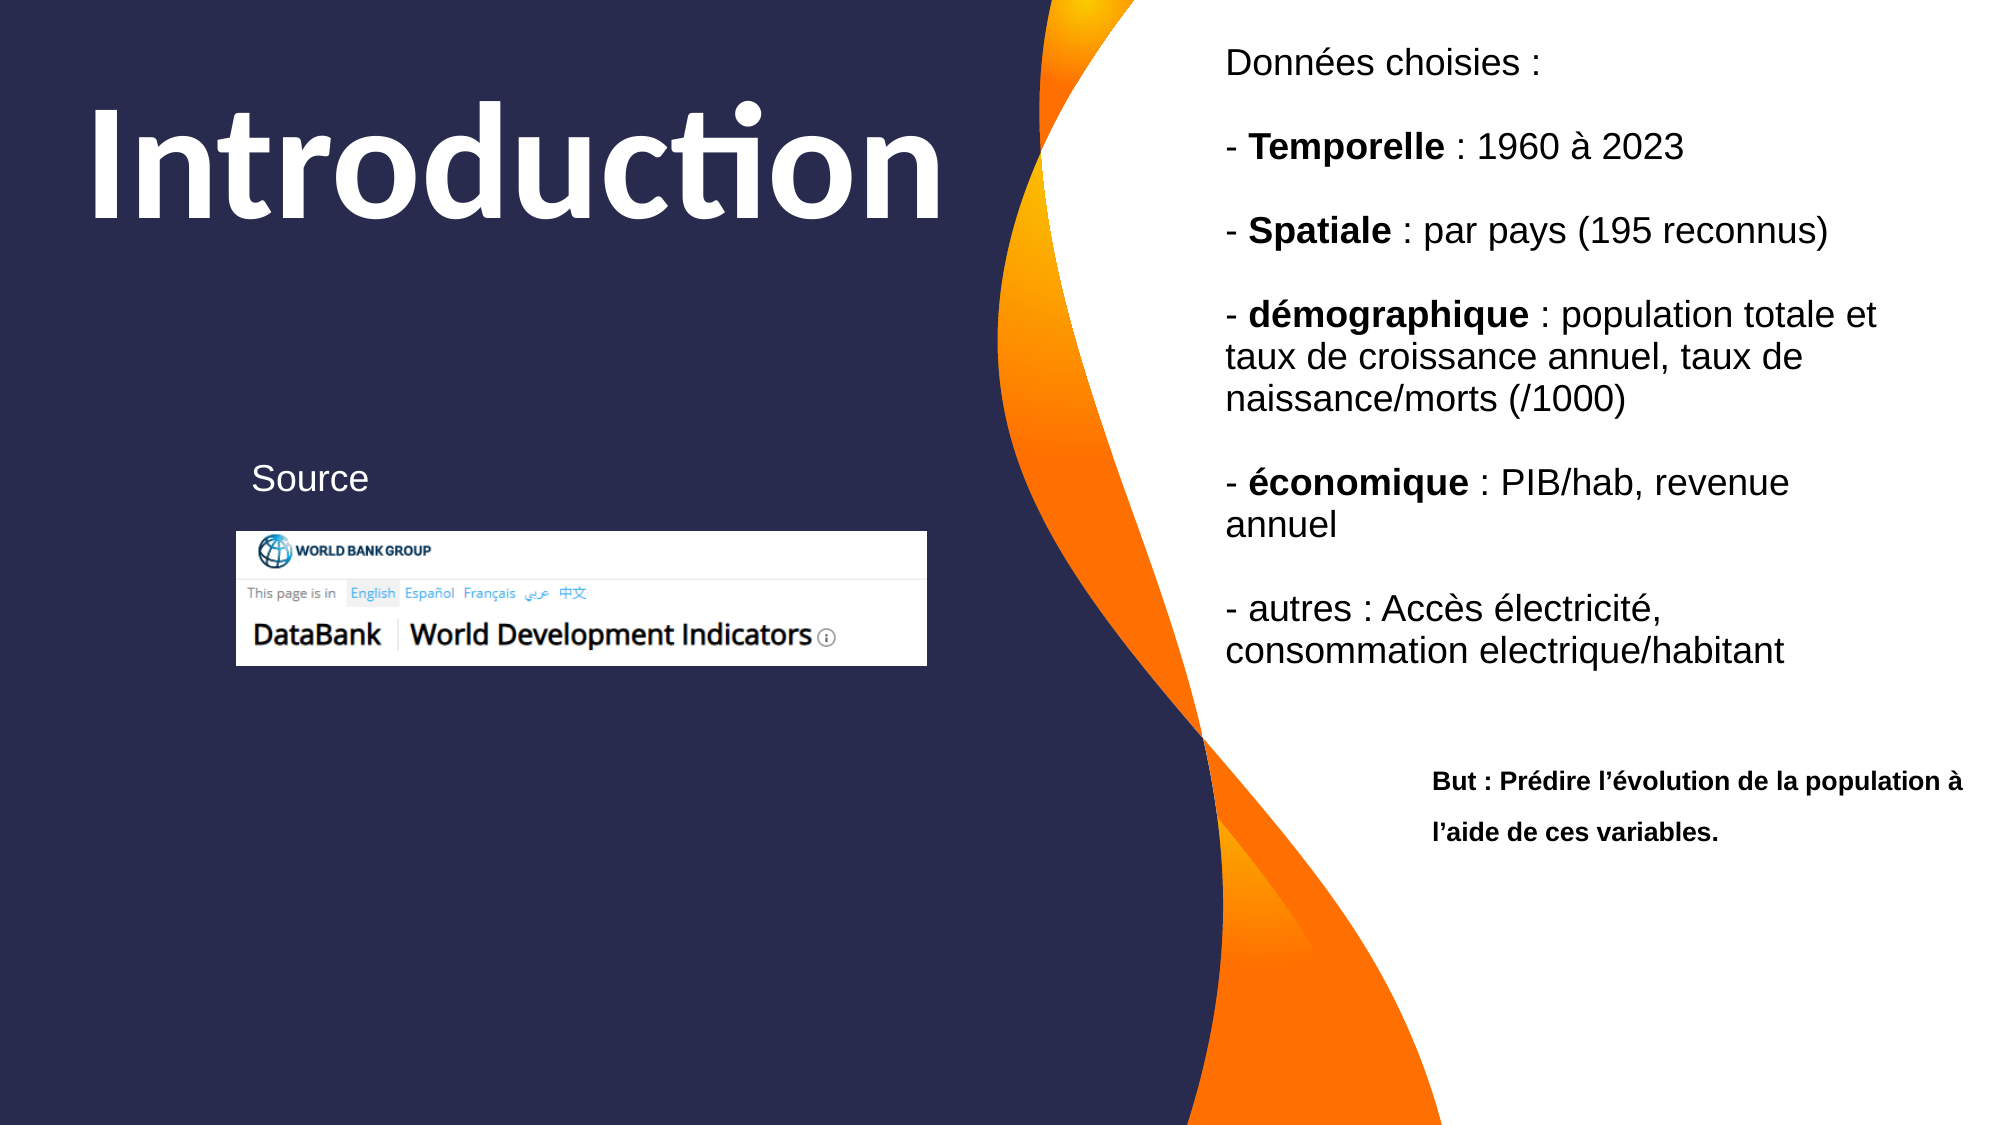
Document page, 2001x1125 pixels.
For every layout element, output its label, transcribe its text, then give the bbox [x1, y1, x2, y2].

picture [236, 531, 927, 666]
text_box Données choisies : - Temporelle : 1960 à 2023 - Spatiale : par pays (195 reconnus) - démographique : population totale et taux de croissance annuel, taux de naissance/morts (/1000) - économique : PIB/hab, revenue annuel - autres : Accès électricité, consommation electrique/habitant [1210, 34, 1920, 680]
title Introduction [59, 59, 973, 263]
text_box Source [236, 449, 680, 591]
text_box But : Prédire l’évolution de la population à l’aide de ces variables. [1417, 738, 1979, 916]
